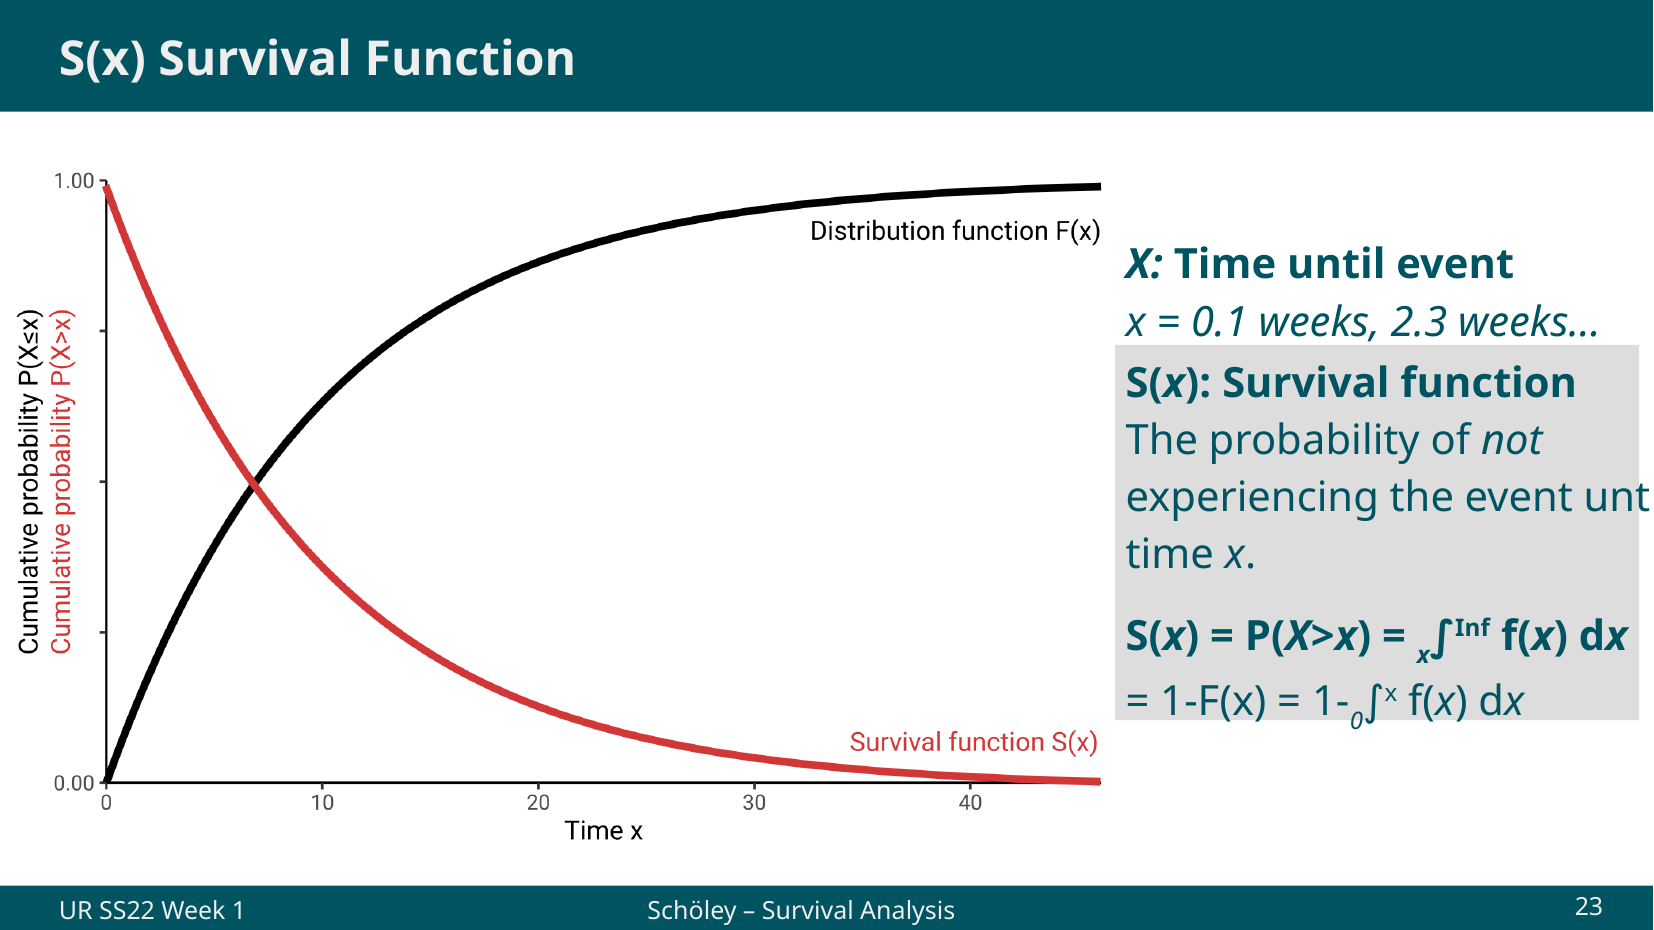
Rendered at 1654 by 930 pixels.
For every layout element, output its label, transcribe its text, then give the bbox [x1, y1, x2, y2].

text_box S(x): Survival function The probability of not experiencing the event until time x. [1114, 344, 1649, 556]
text_box X: Time until event x = 0.1 weeks, 2.3 weeks... [1114, 226, 1617, 340]
title S(x) Survival Function [58, 0, 1594, 117]
picture [9, 167, 1114, 858]
text_box [1115, 556, 1640, 721]
text_box S(x) = P(X>x) = x∫Inf f(x) dx = 1-F(x) = 1-0∫x f(x) dx [1114, 597, 1615, 730]
